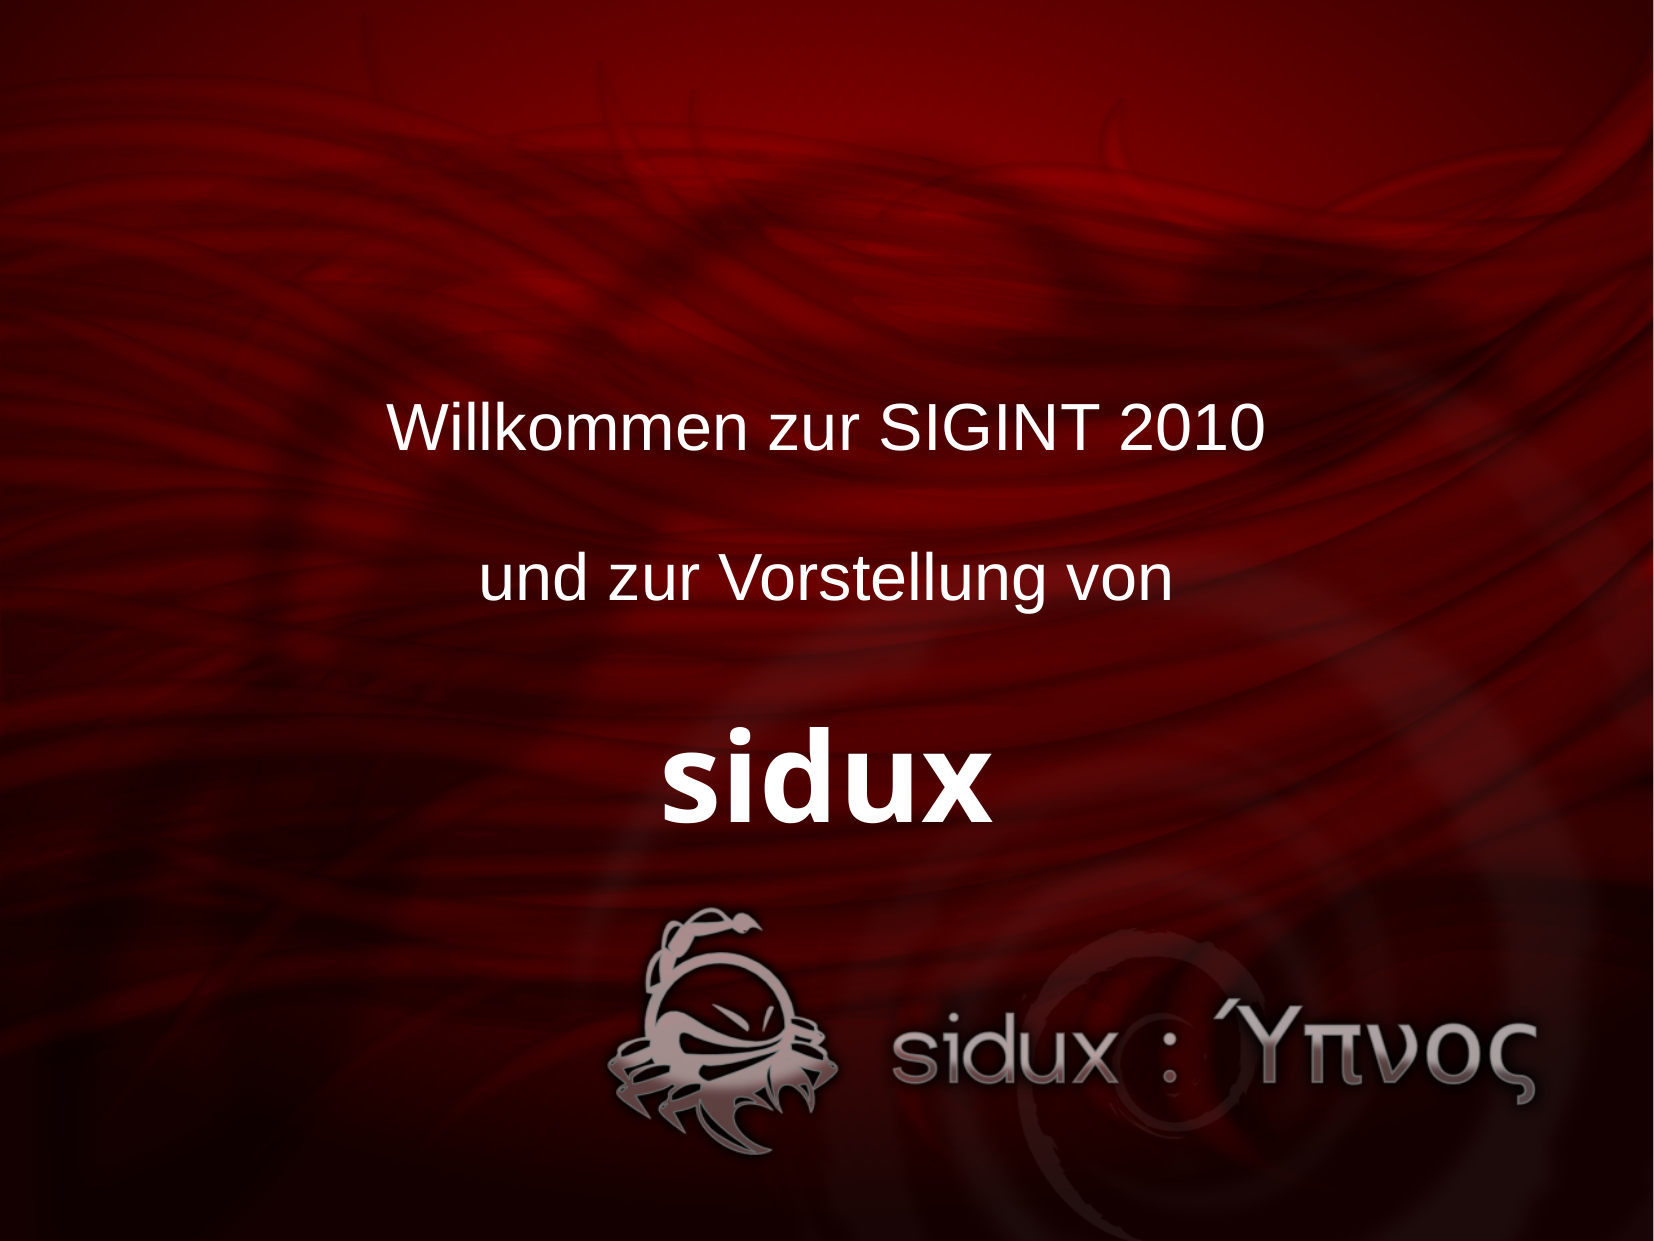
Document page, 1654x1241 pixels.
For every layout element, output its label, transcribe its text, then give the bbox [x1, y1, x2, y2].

picture [0, 0, 1654, 1241]
subtitle Willkommen zur SIGINT 2010 und zur Vorstellung von sidux [82, 290, 1571, 1109]
